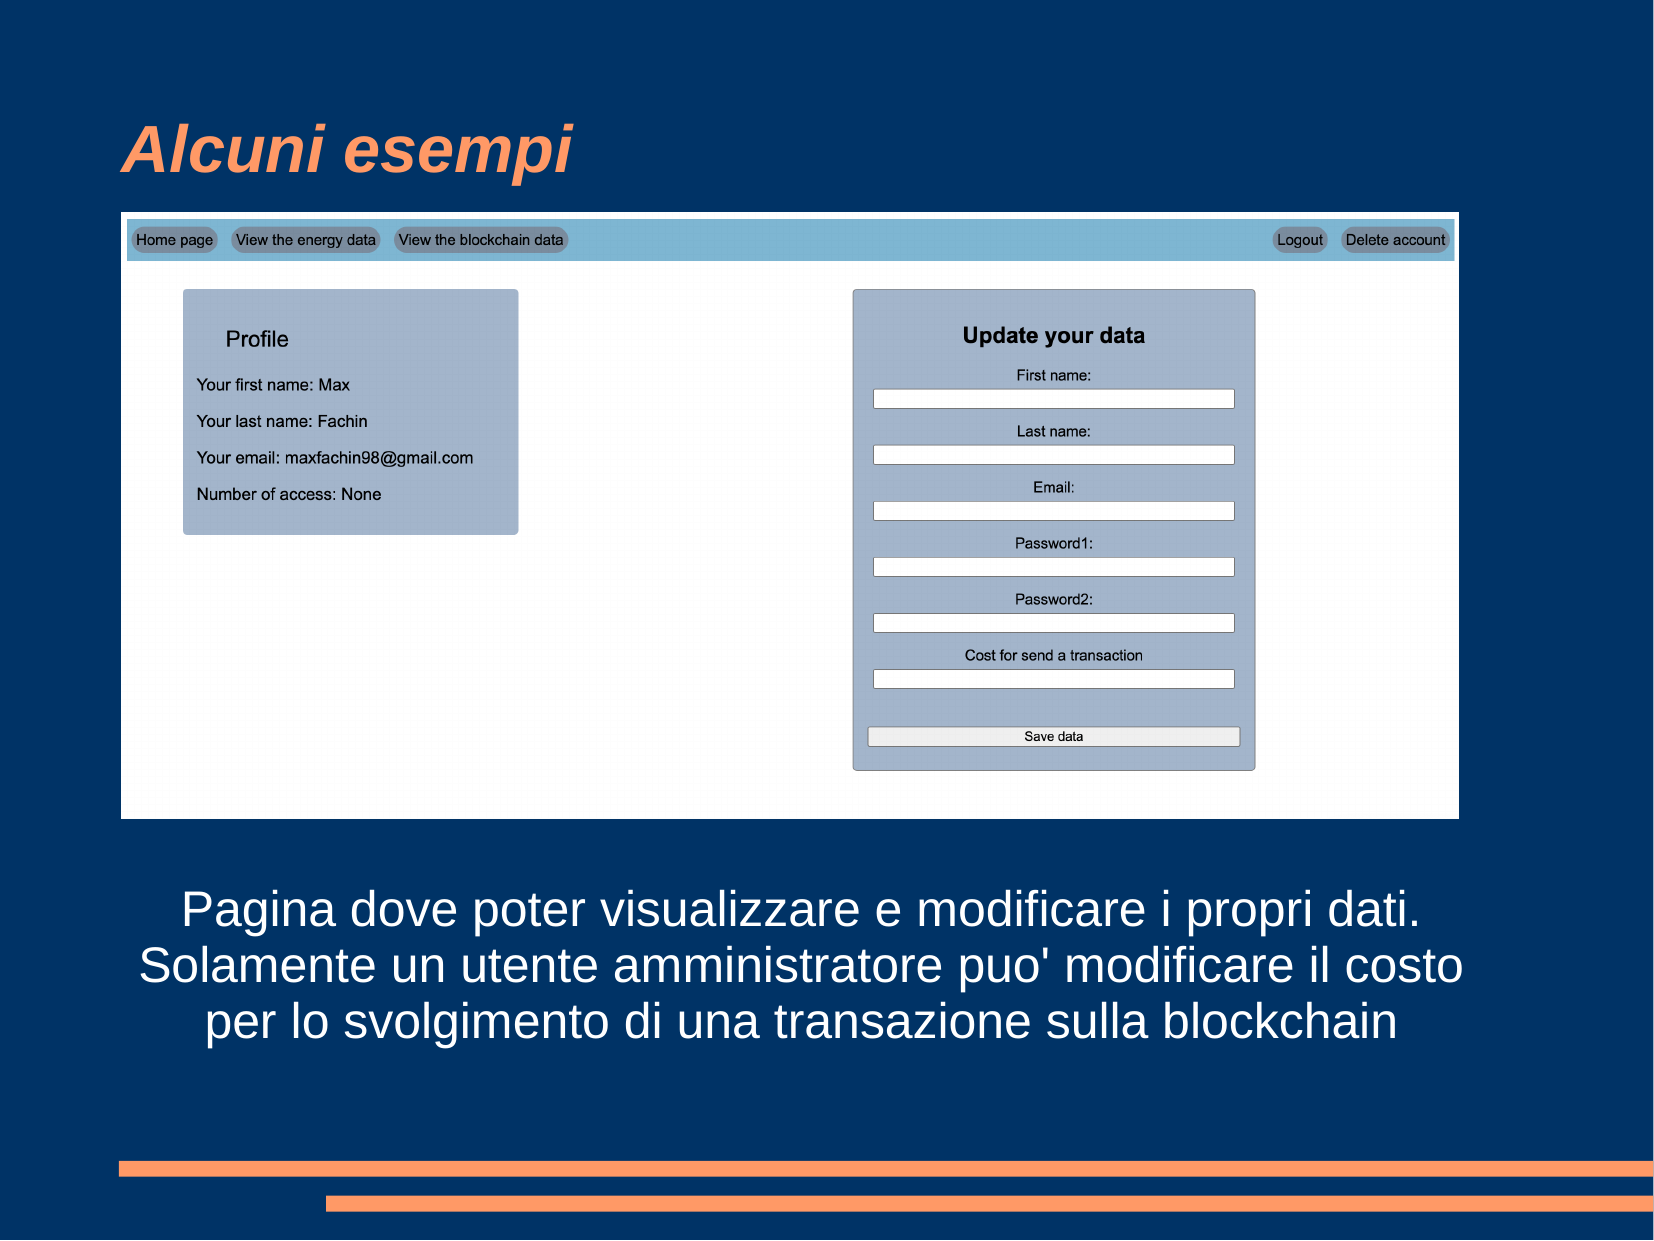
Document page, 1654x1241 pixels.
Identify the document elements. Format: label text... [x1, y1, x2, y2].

picture [121, 212, 1459, 819]
title Alcuni esempi [121, 46, 1534, 254]
text_box Pagina dove poter visualizzare e modificare i propri dati. Solamente un utente amministratore puo' modificare il costo per lo svolgimento di una transazione sulla blockchain [123, 874, 1536, 1057]
